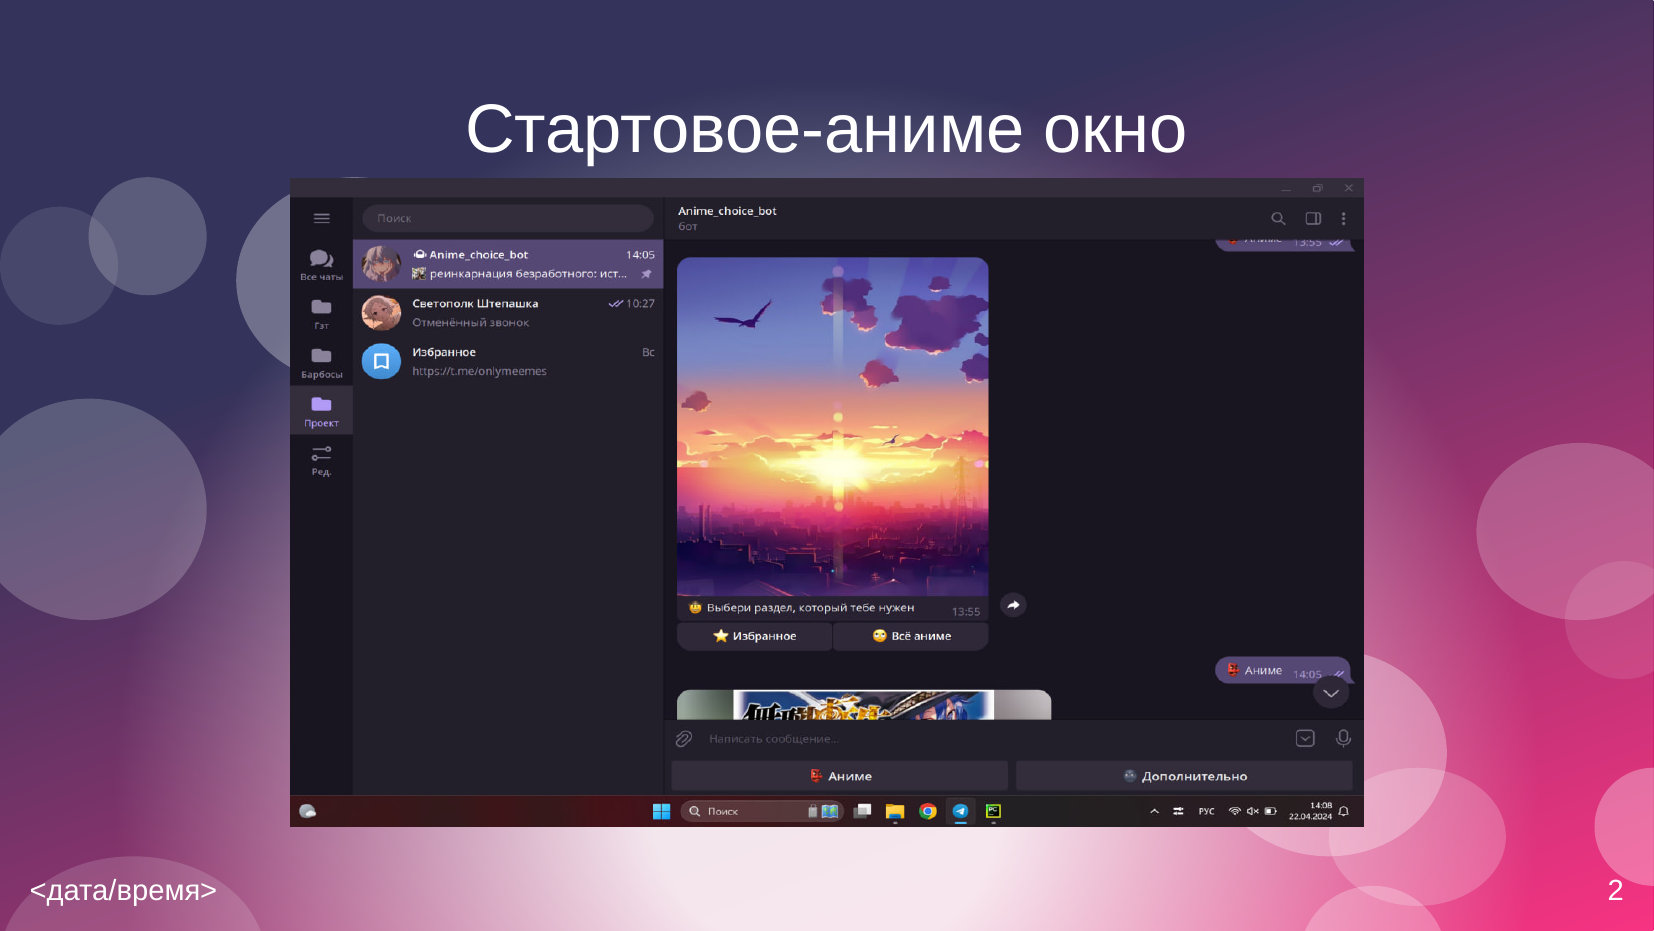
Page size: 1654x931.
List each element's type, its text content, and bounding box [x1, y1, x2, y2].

title Стартовое-аниме окно [88, 44, 1565, 207]
picture [290, 178, 1364, 827]
